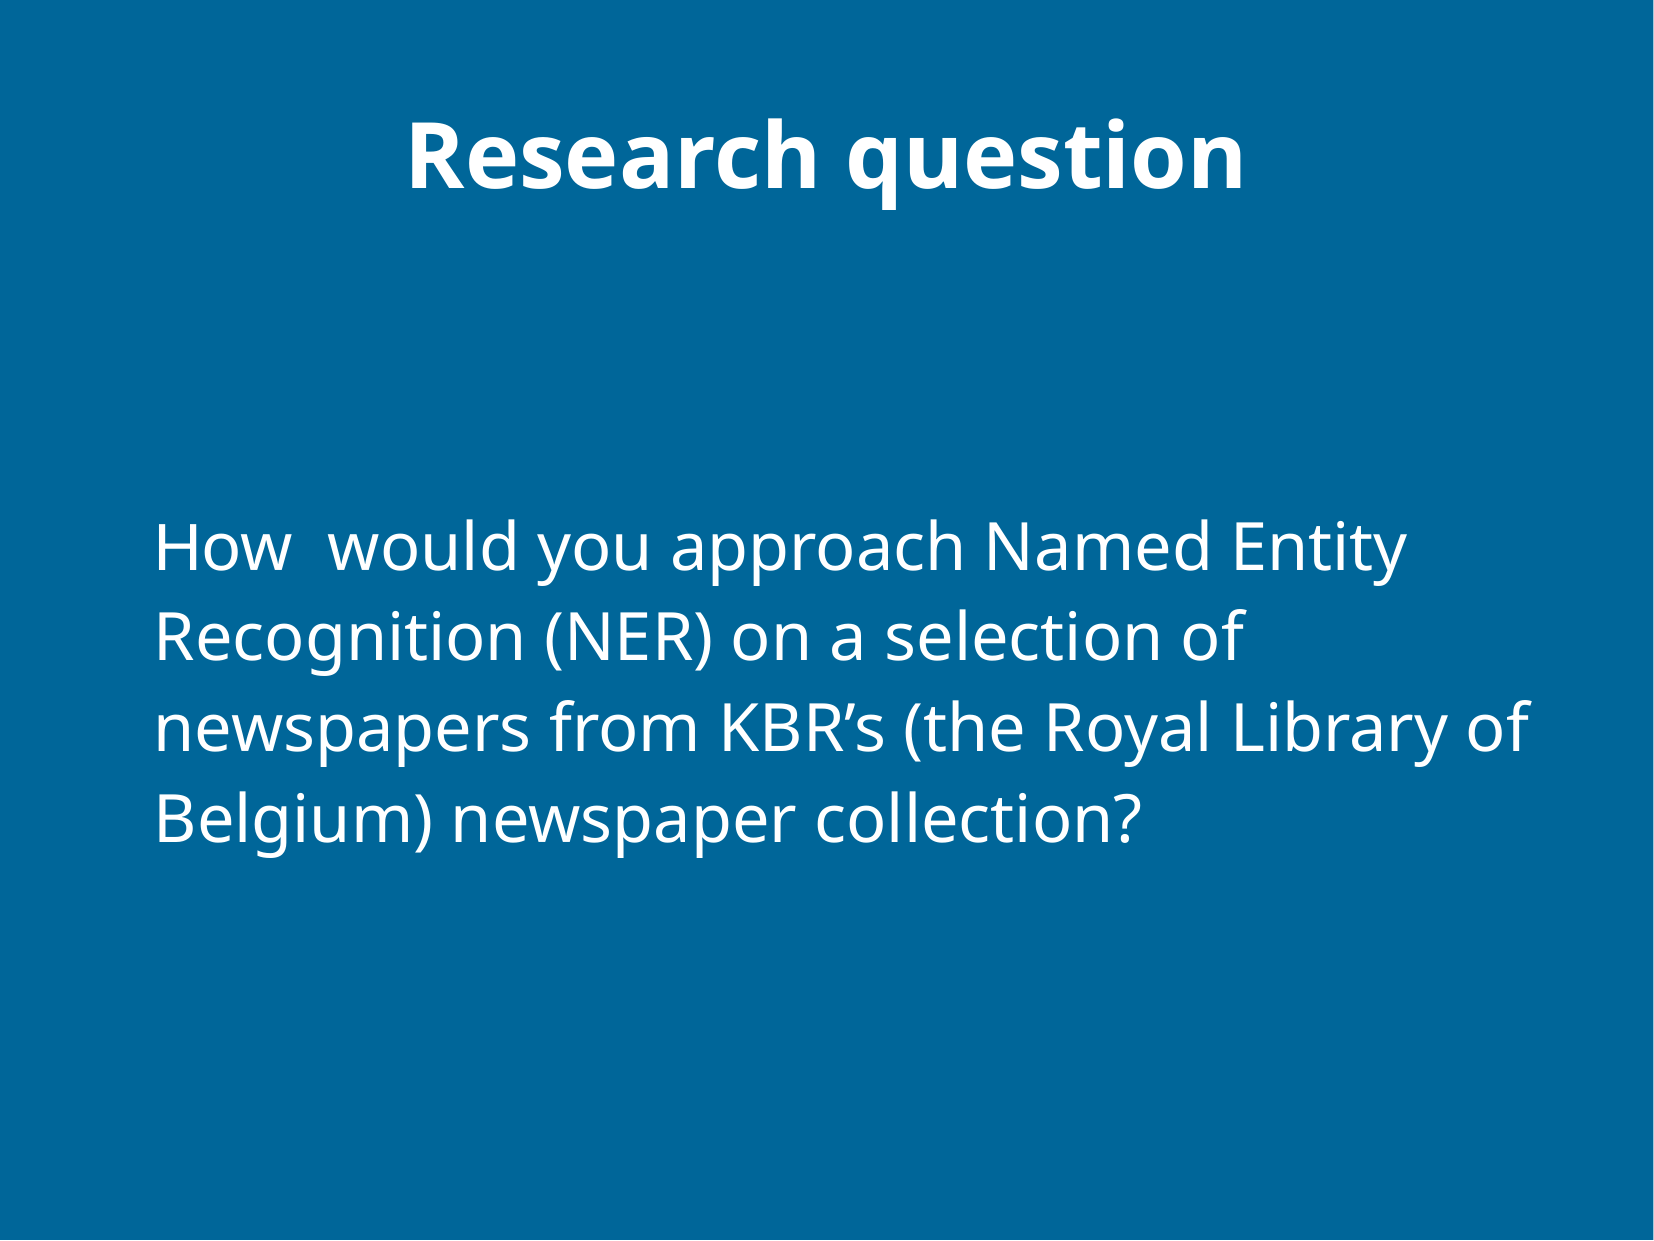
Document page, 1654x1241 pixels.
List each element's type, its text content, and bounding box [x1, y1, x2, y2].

list How would you approach Named Entity Recognition (NER) on a selection of newspapers from KBR’s (the Royal Library of Belgium) newspaper collection? [82, 290, 1571, 1109]
title Research question [82, 49, 1571, 257]
